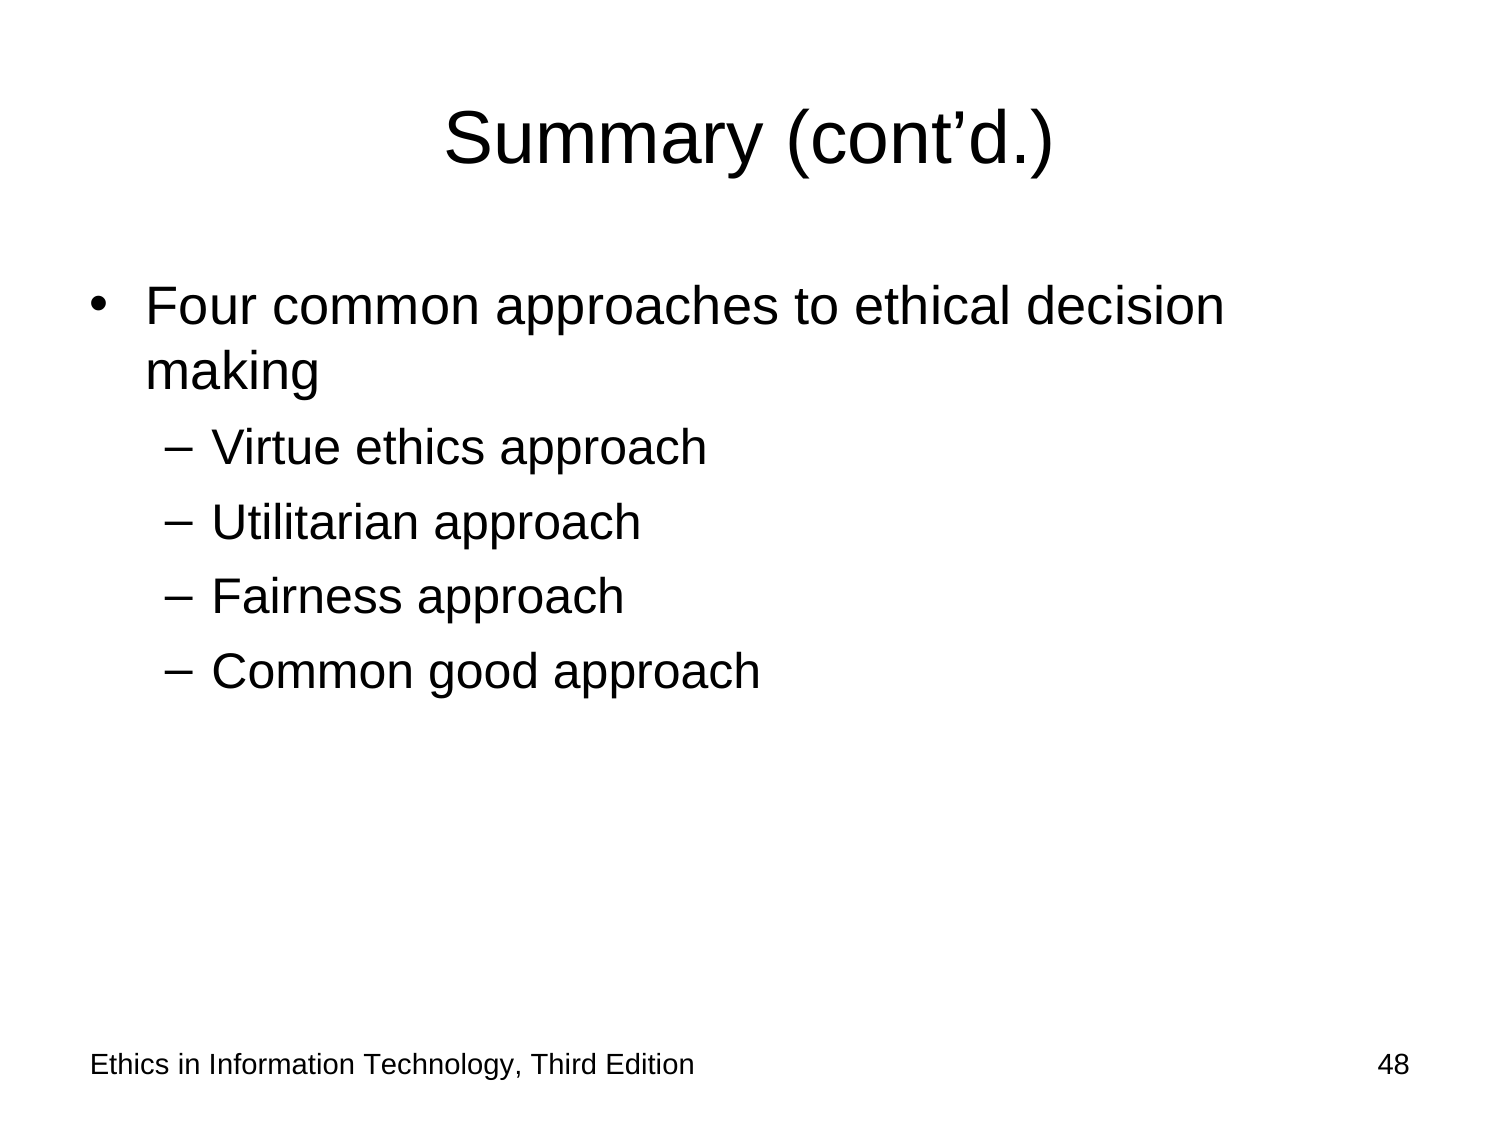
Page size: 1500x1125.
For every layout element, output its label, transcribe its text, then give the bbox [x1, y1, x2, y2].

text_box <number> [1074, 1037, 1425, 1103]
list Four common approaches to ethical decision making Virtue ethics approach Utilitarian approach Fairness approach Common good approach [75, 262, 1425, 1005]
text_box Ethics in Information Technology, Third Edition [74, 1037, 1074, 1103]
title Summary (cont’d.) [75, 45, 1425, 233]
